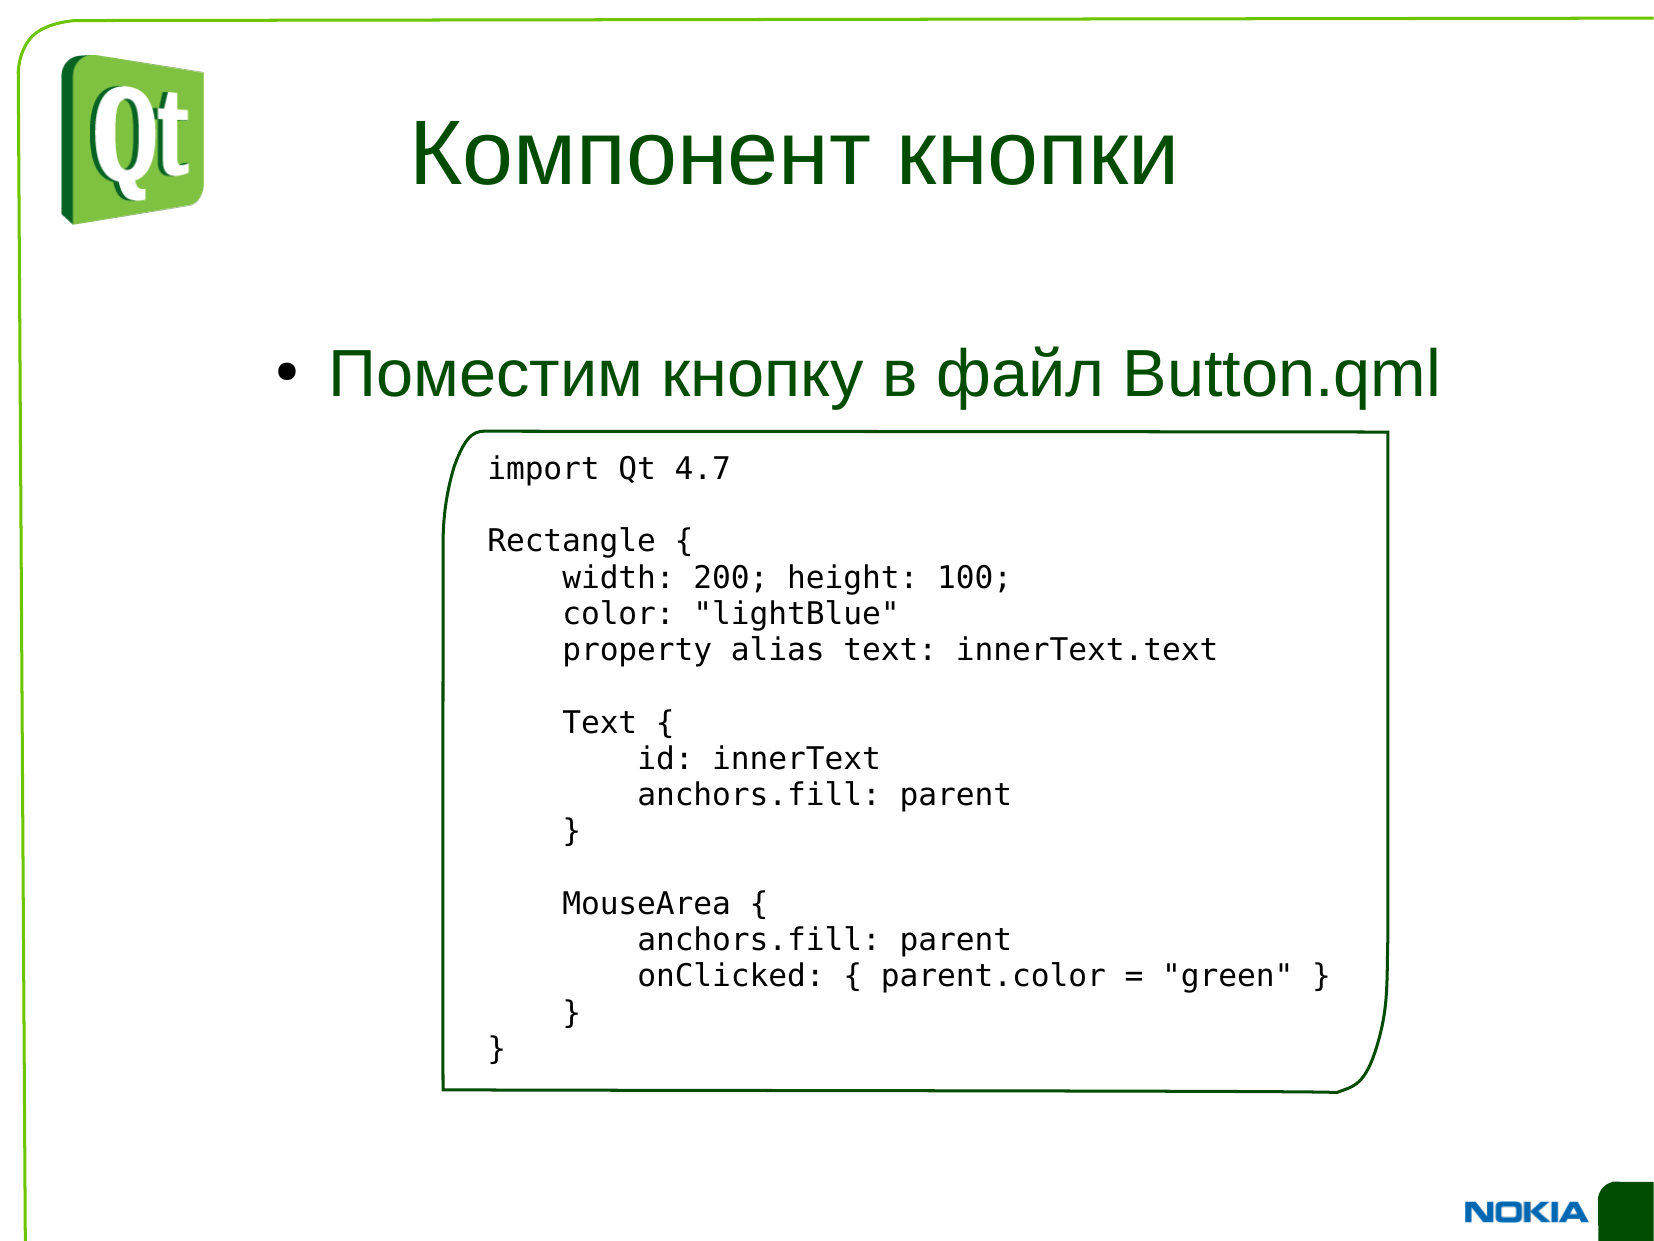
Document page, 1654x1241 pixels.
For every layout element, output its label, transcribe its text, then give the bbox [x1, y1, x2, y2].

text_box import Qt 4.7 Rectangle { width: 200; height: 100; color: "lightBlue" property alias text: innerText.text Text { id: innerText anchors.fill: parent } MouseArea { anchors.fill: parent onClicked: { parent.color = "green" } } } [1367, 442, 1447, 1075]
list Поместим кнопку в файл Button.qml [257, 336, 1577, 1141]
picture [61, 55, 204, 225]
text_box import Qt 4.7 Rectangle { width: 200; height: 100; color: "lightBlue" property alias text: innerText.text Text { id: innerText anchors.fill: parent } MouseArea { anchors.fill: parent onClicked: { parent.color = "green" } } } [472, 442, 1386, 1075]
picture [1465, 1201, 1589, 1223]
title Компонент кнопки [257, 56, 1333, 250]
